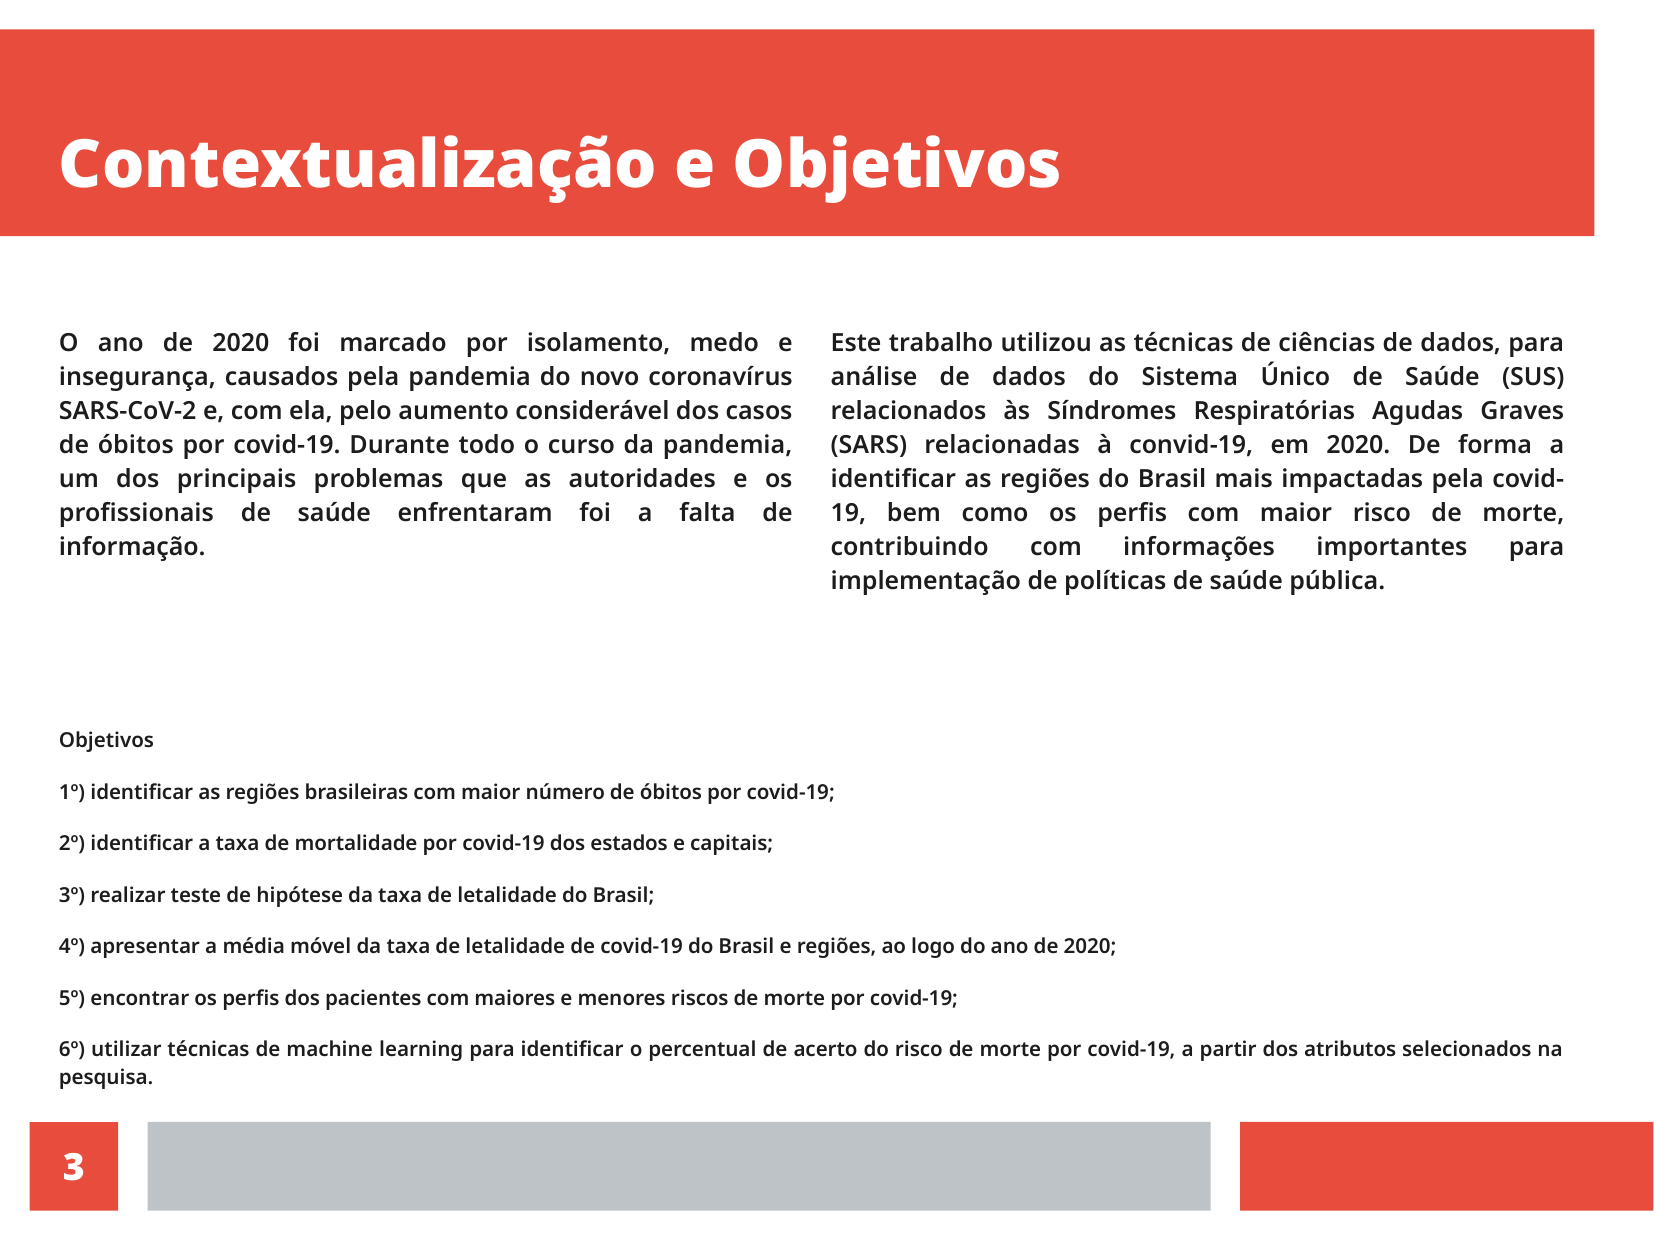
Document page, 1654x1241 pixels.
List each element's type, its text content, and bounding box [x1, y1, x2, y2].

list Objetivos 1º) identificar as regiões brasileiras com maior número de óbitos por covid-19; 2º) identificar a taxa de mortalidade por covid-19 dos estados e capitais; 3º) realizar teste de hipótese da taxa de letalidade do Brasil; 4º) apresentar a média móvel da taxa de letalidade de covid-19 do Brasil e regiões, ao logo do ano de 2020; 5º) encontrar os perfis dos pacientes com maiores e menores riscos de morte por covid-19; 6º) utilizar técnicas de machine learning para identificar o percentual de acerto do risco de morte por covid-19, a partir dos atributos selecionados na pesquisa. [59, 725, 1565, 1092]
title Contextualização e Objetivos [59, 59, 1595, 207]
list Este trabalho utilizou as técnicas de ciências de dados, para análise de dados do Sistema Único de Saúde (SUS) relacionados às Síndromes Respiratórias Agudas Graves (SARS) relacionadas à convid-19, em 2020. De forma a identificar as regiões do Brasil mais impactadas pela covid-19, bem como os perfis com maior risco de morte, contribuindo com informações importantes para implementação de políticas de saúde pública. [830, 324, 1566, 691]
list O ano de 2020 foi marcado por isolamento, medo e insegurança, causados pela pandemia do novo coronavírus SARS-CoV-2 e, com ela, pelo aumento considerável dos casos de óbitos por covid-19. Durante todo o curso da pandemia, um dos principais problemas que as autoridades e os profissionais de saúde enfrentaram foi a falta de informação. [59, 324, 794, 691]
